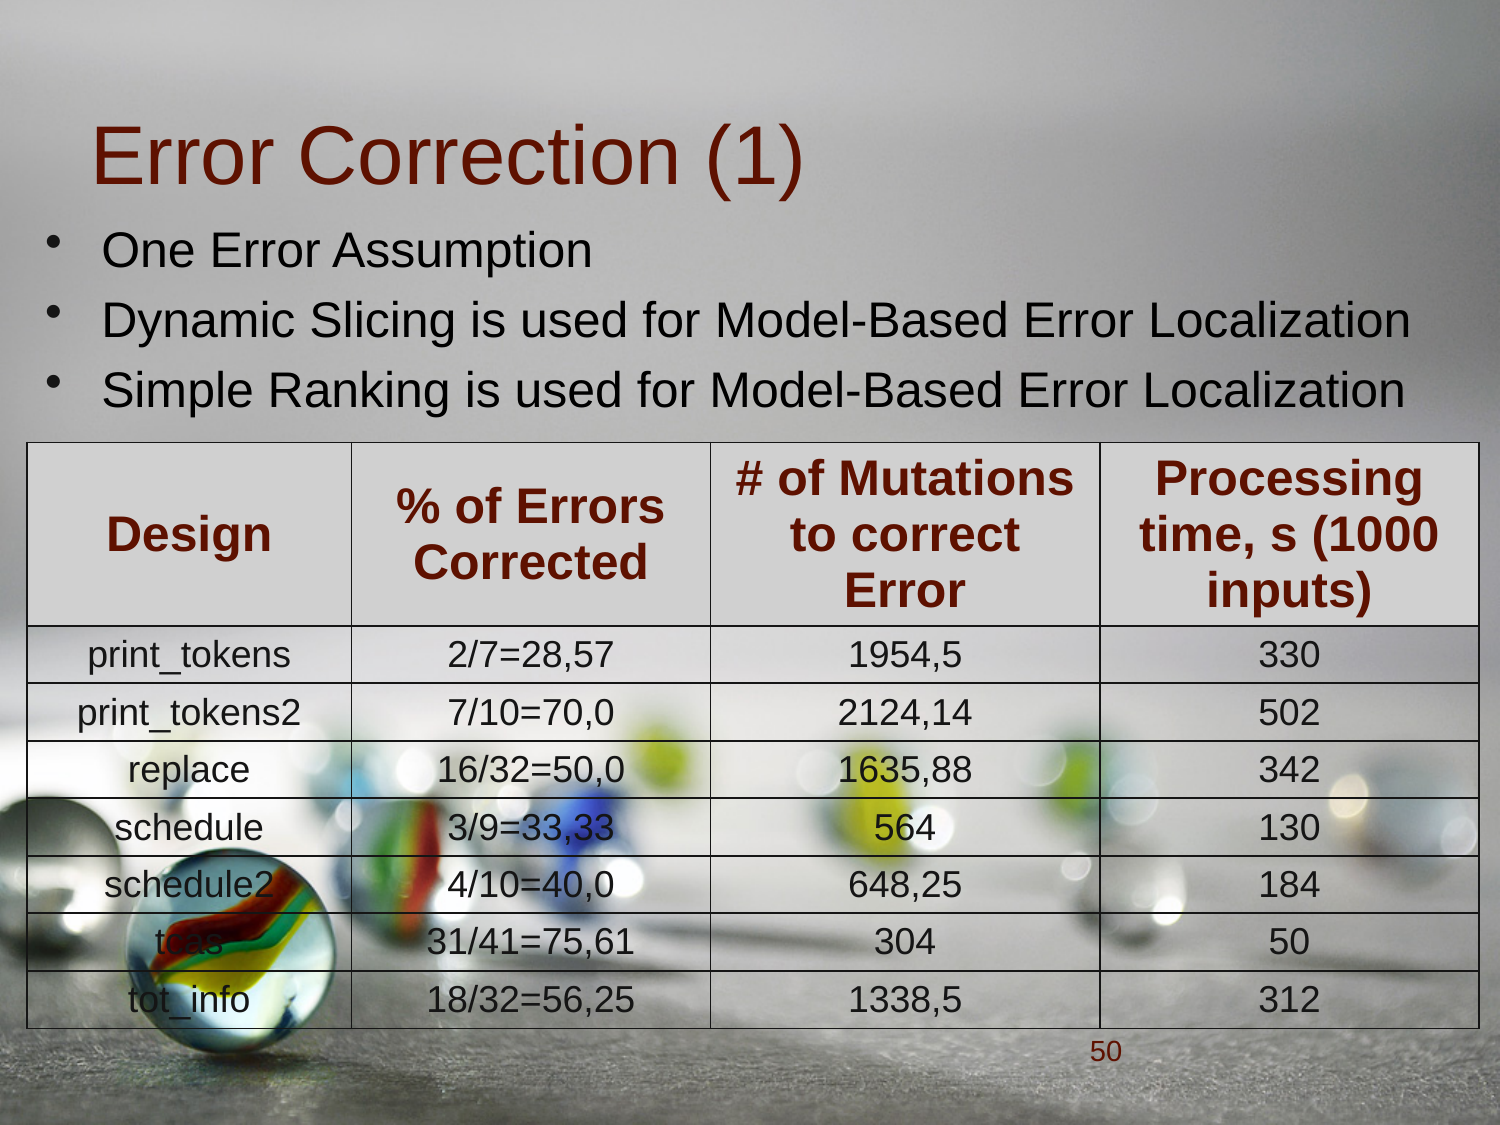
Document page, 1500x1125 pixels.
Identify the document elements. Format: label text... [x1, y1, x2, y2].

table_cell 50 [1101, 914, 1478, 970]
table_cell schedule2 [28, 857, 351, 912]
table_cell 130 [1101, 799, 1478, 855]
table_header Processing time, s (1000 inputs) [1101, 443, 1478, 625]
table_cell tcas [28, 914, 351, 970]
table_cell 1954,5 [711, 627, 1099, 682]
table_header % of Errors Corrected [352, 443, 710, 625]
table_cell replace [28, 742, 351, 797]
table_cell 312 [1101, 972, 1478, 1028]
table_cell 3/9=33,33 [352, 799, 710, 855]
table_cell 304 [711, 914, 1099, 970]
table_cell 7/10=70,0 [352, 684, 710, 740]
table_cell 342 [1101, 742, 1478, 797]
table_header Design [28, 443, 351, 625]
table_cell 16/32=50,0 [352, 742, 710, 797]
title Error Correction (1) [75, 57, 1425, 210]
table_cell print_tokens [28, 627, 351, 682]
table_cell 330 [1101, 627, 1478, 682]
table_cell 502 [1101, 684, 1478, 740]
table_cell 4/10=40,0 [352, 857, 710, 912]
table_cell 648,25 [711, 857, 1099, 912]
picture [0, 0, 1500, 1125]
table_cell 18/32=56,25 [352, 972, 710, 1028]
table_cell 2124,14 [711, 684, 1099, 740]
table_cell 184 [1101, 857, 1478, 912]
table_cell print_tokens2 [28, 684, 351, 740]
table_cell 31/41=75,61 [352, 914, 710, 970]
table_cell 1338,5 [711, 972, 1099, 1028]
table_cell schedule [28, 799, 351, 855]
table_cell tot_info [28, 972, 351, 1028]
table_header # of Mutations to correct Error [711, 443, 1099, 625]
list One Error Assumption Dynamic Slicing is used for Model-Based Error Localization Simple Ranking is used for Model-Based Error Localization [30, 210, 1471, 423]
table_cell 564 [711, 799, 1099, 855]
table_cell 2/7=28,57 [352, 627, 710, 682]
table_cell 1635,88 [711, 742, 1099, 797]
